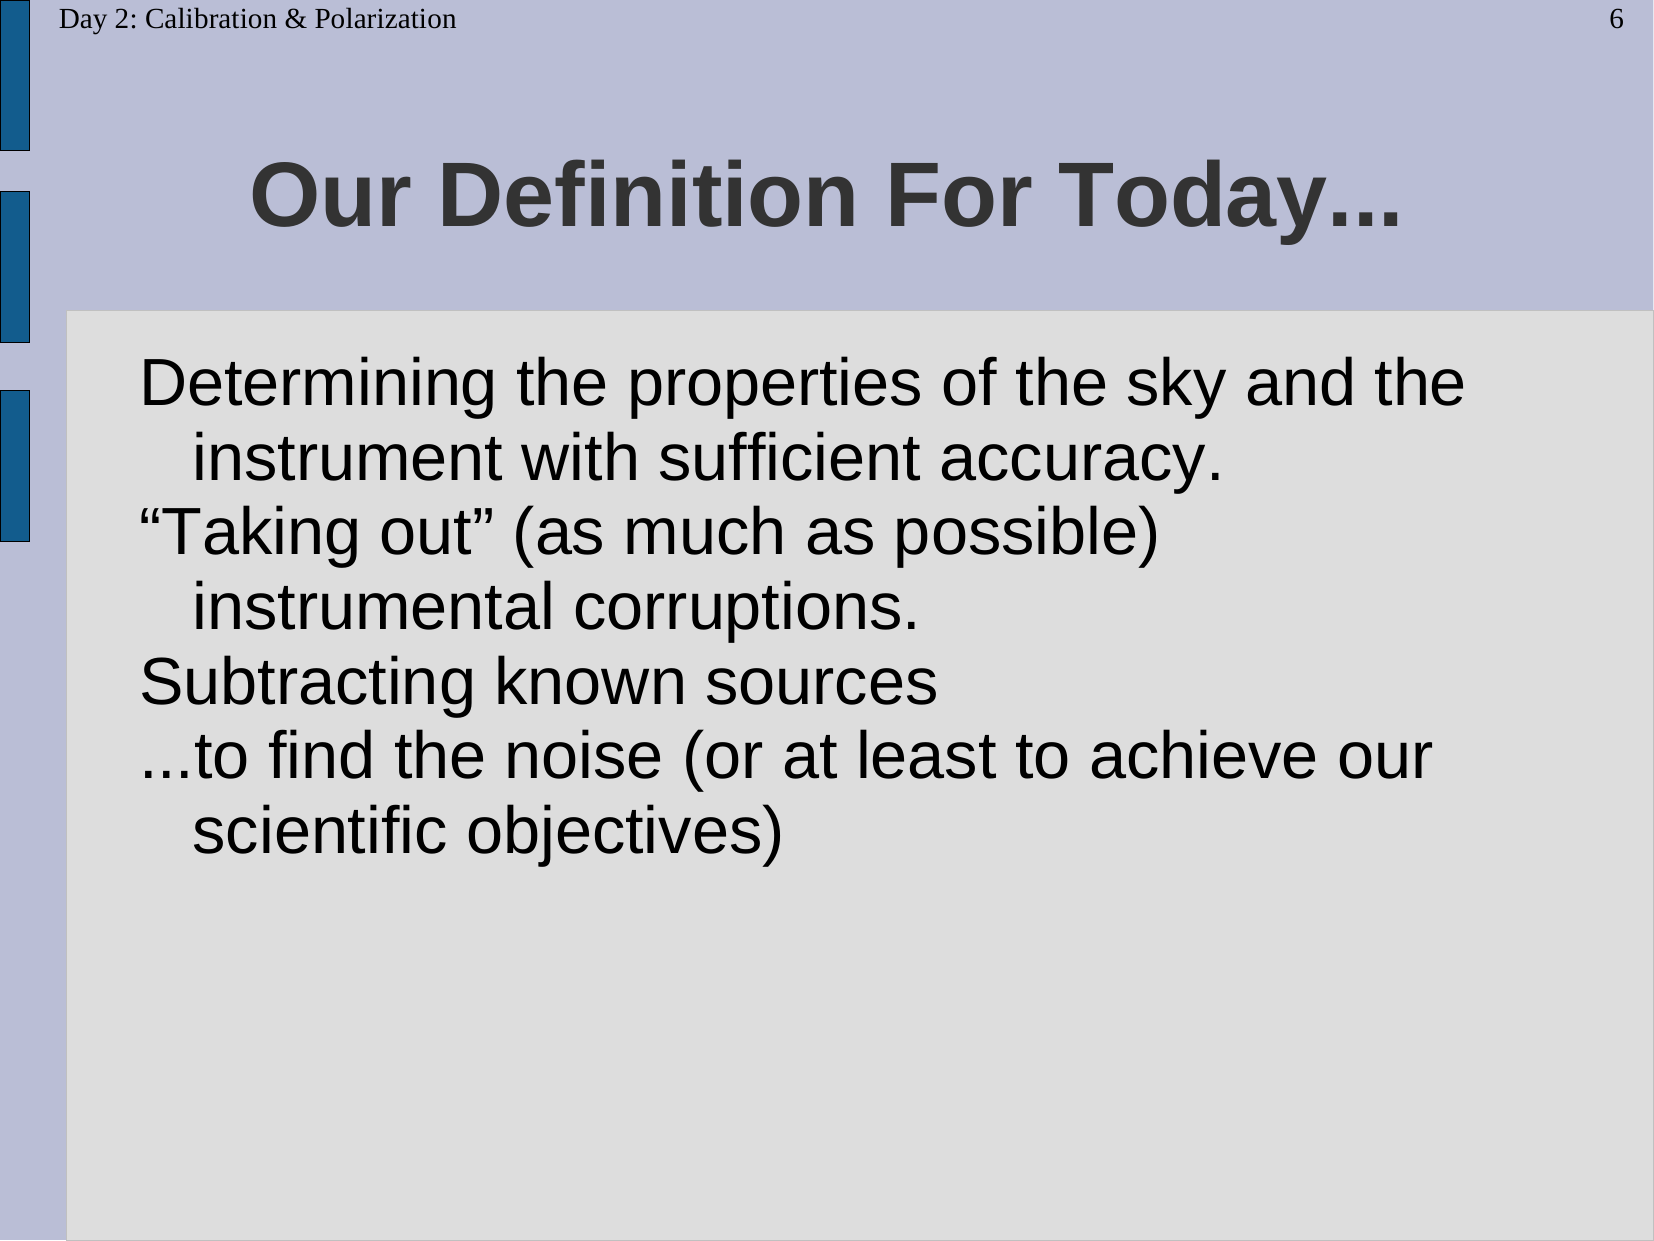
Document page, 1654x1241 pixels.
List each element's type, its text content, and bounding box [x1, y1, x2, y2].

title Our Definition For Today... [121, 98, 1534, 291]
list Determining the properties of the sky and the instrument with sufficient accuracy. “Taking out” (as much as possible) instrumental corruptions. Subtracting known sources ...to find the noise (or at least to achieve our scientific objectives) [121, 344, 1534, 1112]
